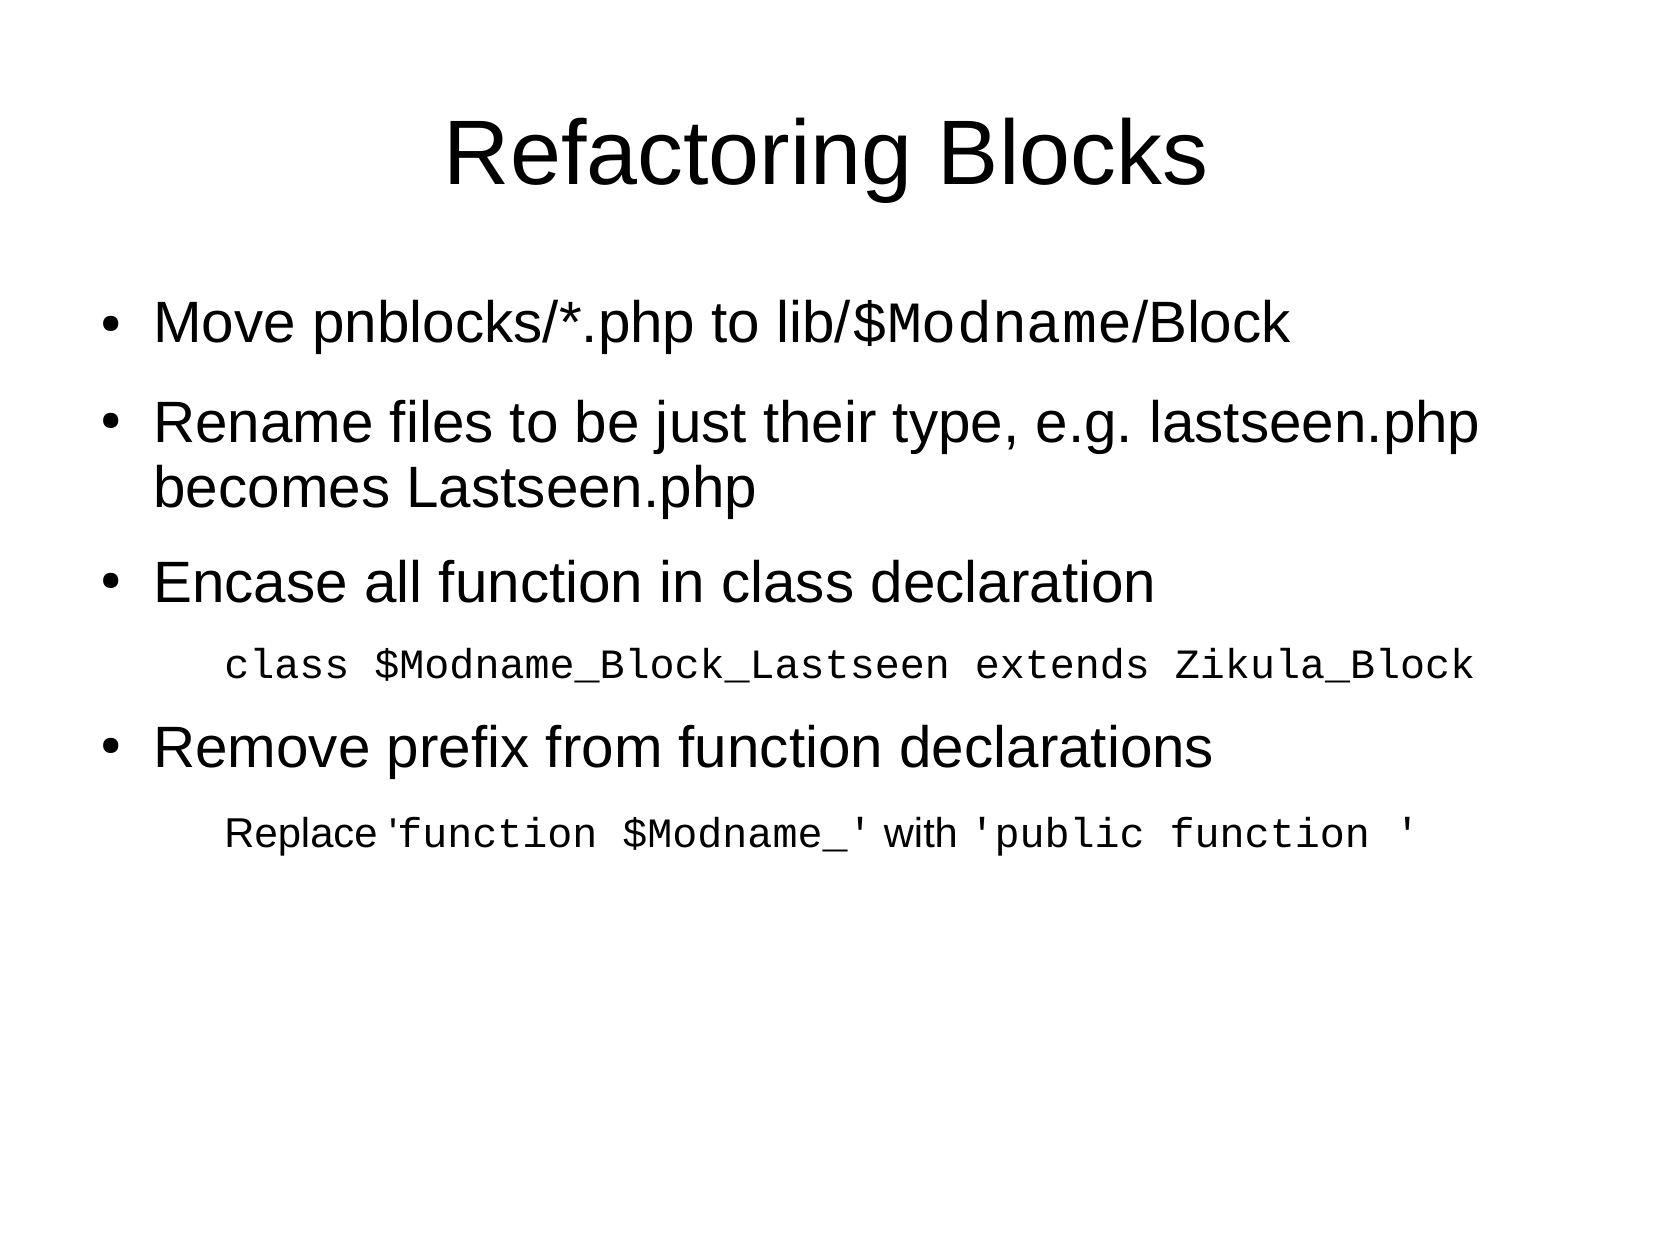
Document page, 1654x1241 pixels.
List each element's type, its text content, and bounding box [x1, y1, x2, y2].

title Refactoring Blocks [82, 56, 1571, 250]
list Move pnblocks/*.php to lib/$Modname/Block Rename files to be just their type, e.g. lastseen.php becomes Lastseen.php Encase all function in class declaration class $Modname_Block_Lastseen extends Zikula_Block Remove prefix from function declarations Replace 'function $Modname_' with 'public function ' [82, 290, 1571, 1094]
